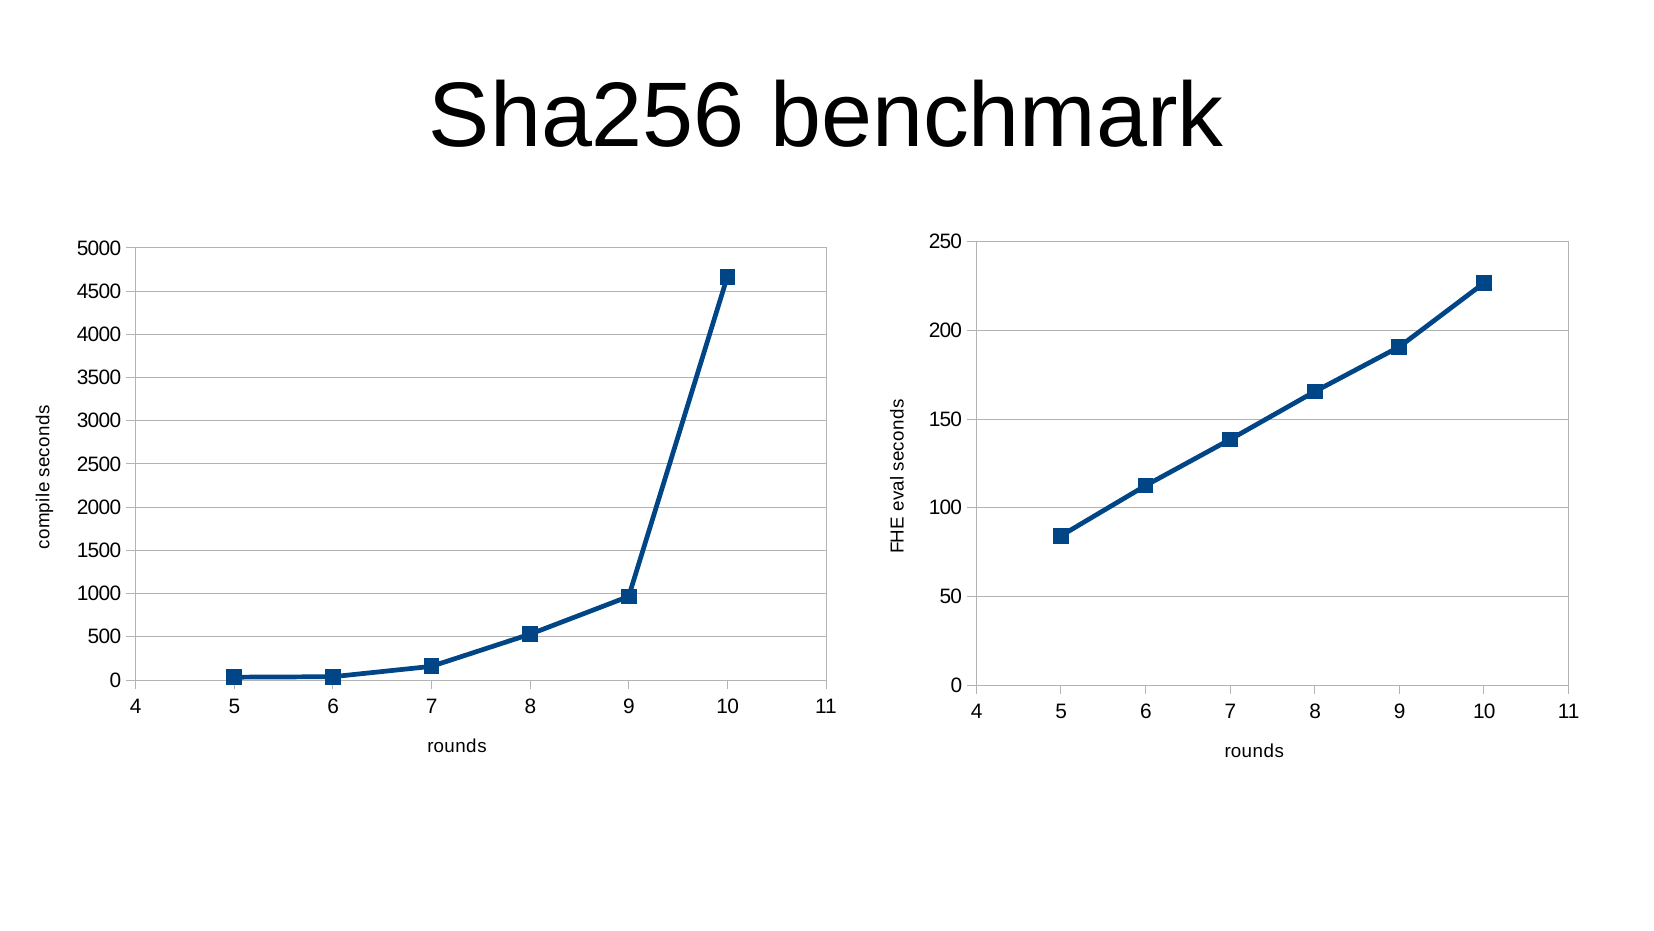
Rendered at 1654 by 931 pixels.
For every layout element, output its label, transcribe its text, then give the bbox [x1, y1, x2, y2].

chart [0, 218, 1595, 793]
title Sha256 benchmark [82, 37, 1571, 193]
